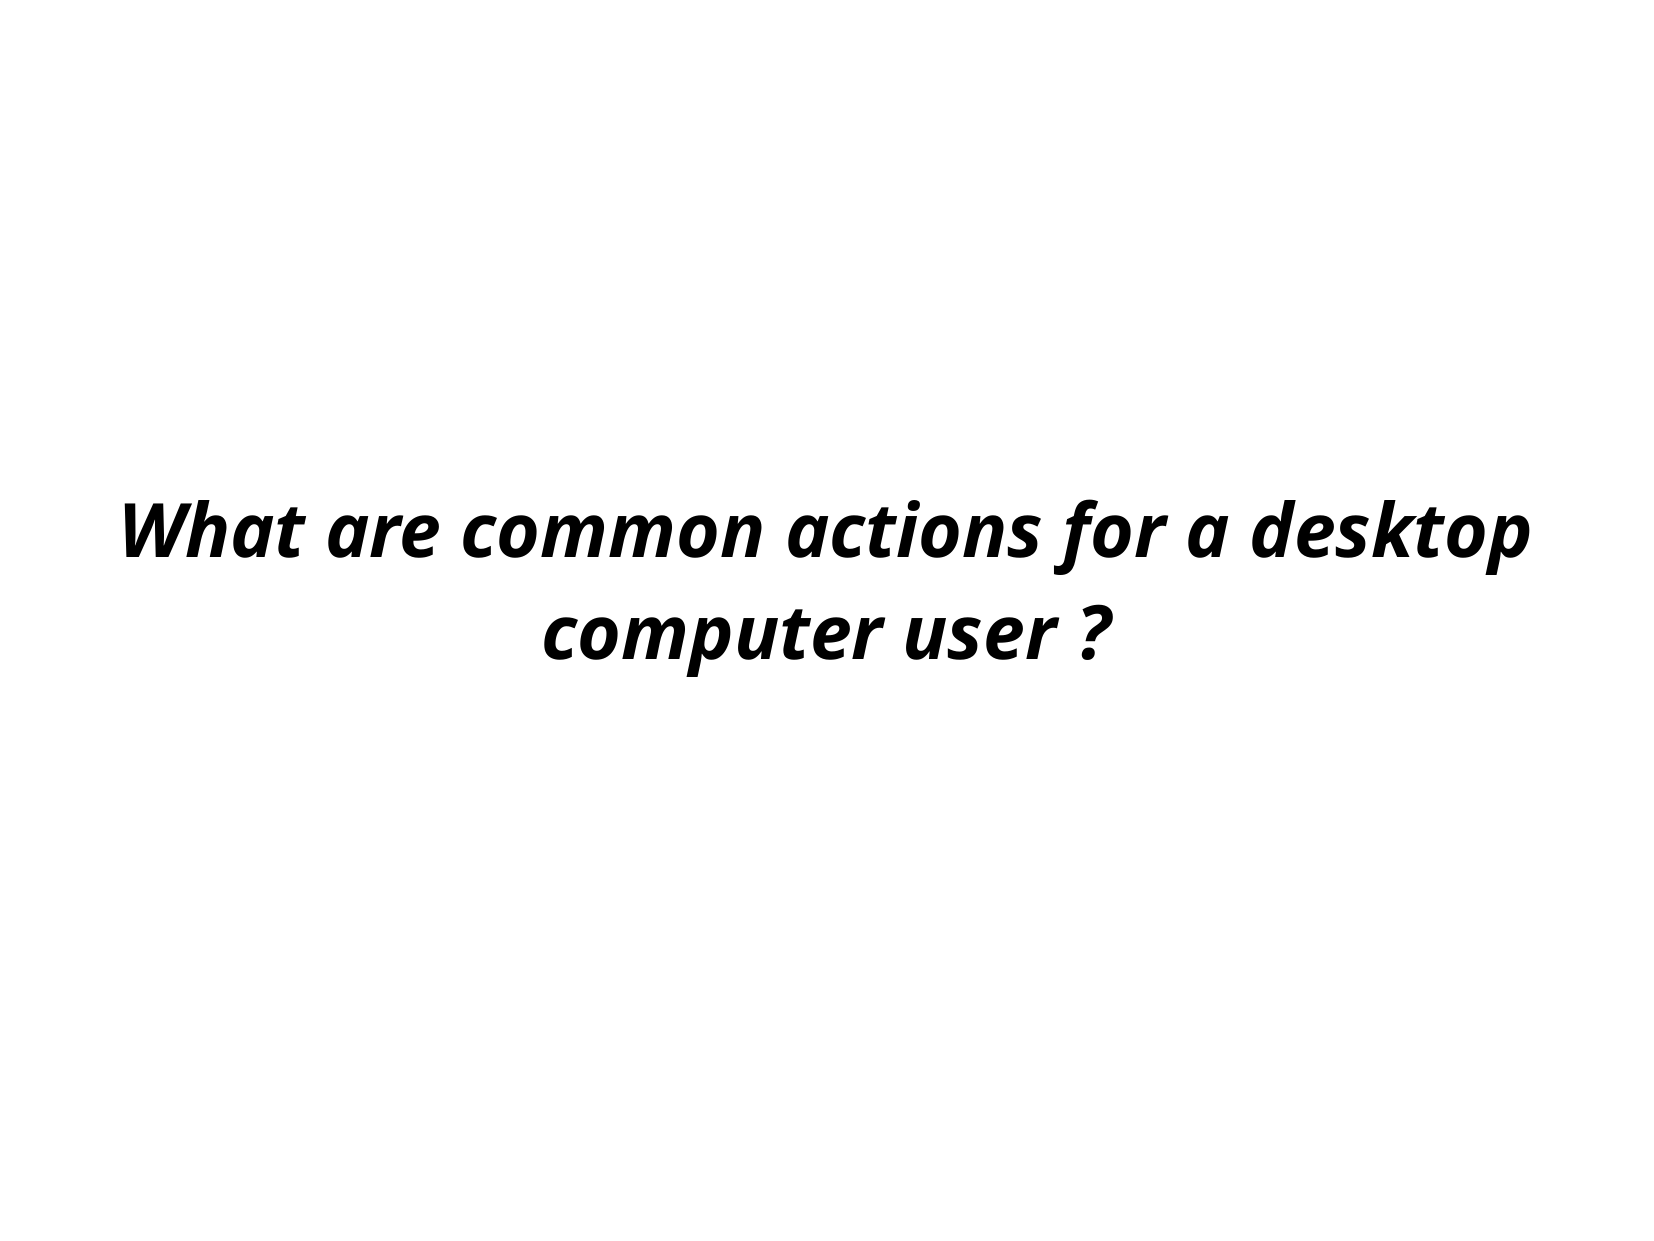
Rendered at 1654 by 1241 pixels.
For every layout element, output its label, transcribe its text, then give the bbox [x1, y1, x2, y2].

subtitle What are common actions for a desktop computer user ? [82, 56, 1571, 1102]
